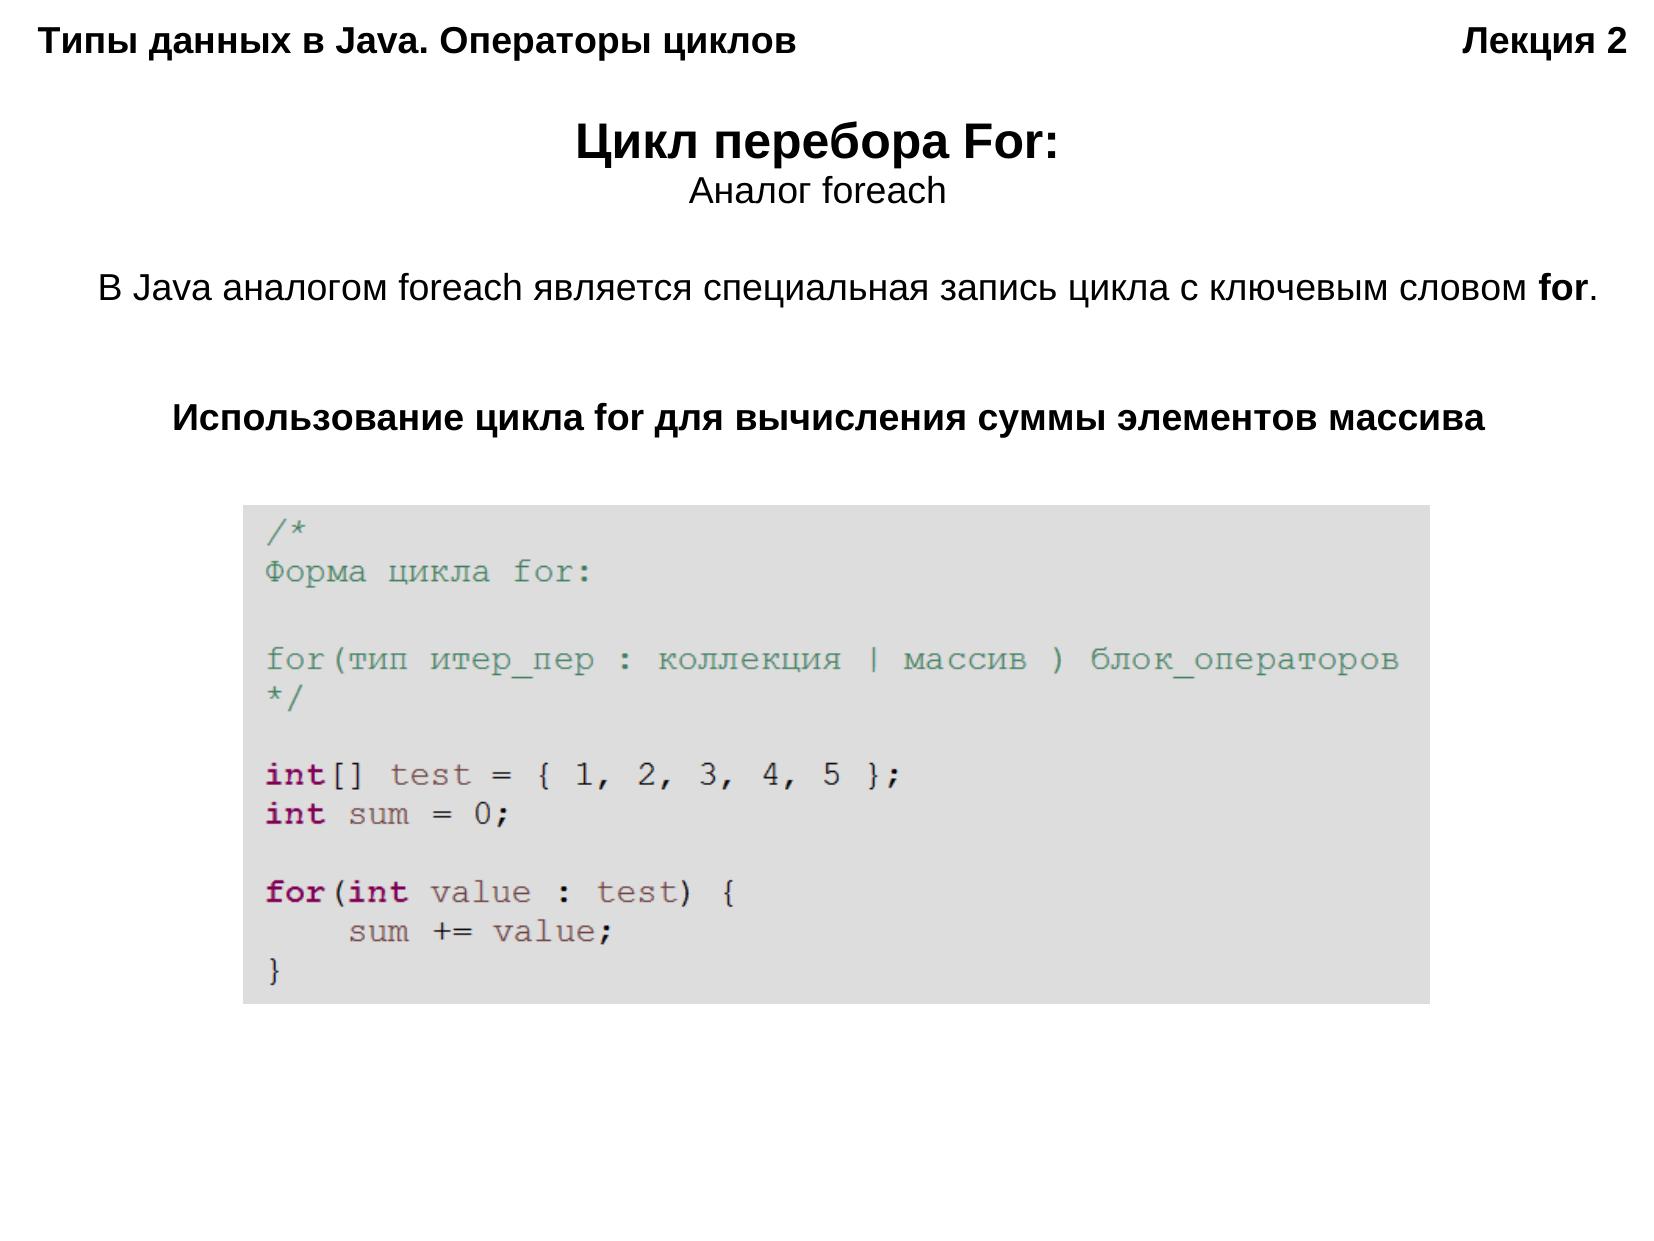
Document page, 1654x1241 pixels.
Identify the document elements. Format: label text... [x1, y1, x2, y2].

picture [243, 505, 1430, 1004]
text_box Типы данных в Java. Операторы циклов Лекция 2 [35, 24, 1630, 96]
text_box В Java аналогом foreach является специальная запись цикла с ключевым словом for. [82, 259, 1614, 317]
text_box Цикл перебора For: Аналог foreach [560, 106, 1076, 219]
text_box Использование цикла for для вычисления суммы элементов массива [157, 389, 1501, 447]
